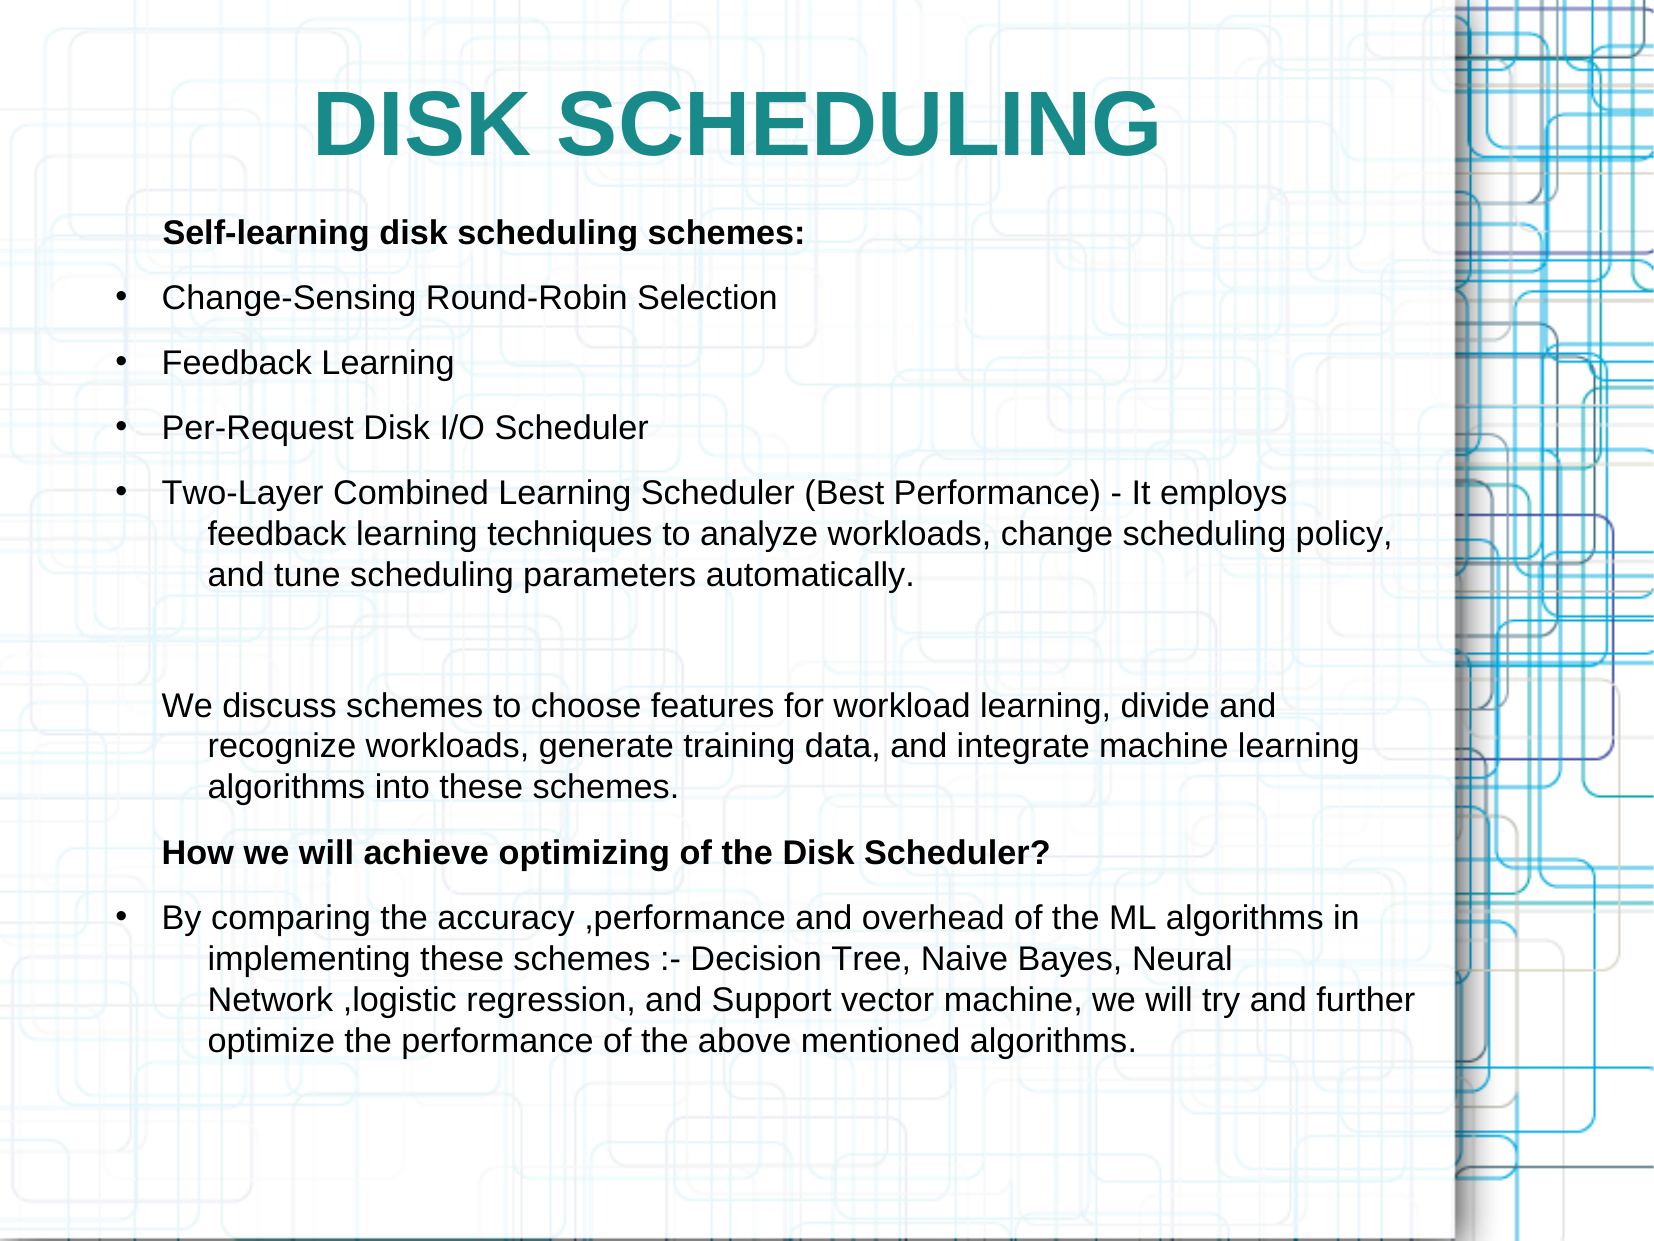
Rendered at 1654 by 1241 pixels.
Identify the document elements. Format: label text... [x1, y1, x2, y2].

list Self-learning disk scheduling schemes: Change-Sensing Round-Robin Selection Feedback Learning Per-Request Disk I/O Scheduler Two-Layer Combined Learning Scheduler (Best Performance) - It employs feedback learning techniques to analyze workloads, change scheduling policy, and tune scheduling parameters automatically. We discuss schemes to choose features for workload learning, divide and recognize workloads, generate training data, and integrate machine learning algorithms into these schemes. How we will achieve optimizing of the Disk Scheduler? By comparing the accuracy ,performance and overhead of the ML algorithms in implementing these schemes :- Decision Tree, Naive Bayes, Neural Network ,logistic regression, and Support vector machine, we will try and further optimize the performance of the above mentioned algorithms. [115, 210, 1418, 1066]
title DISK SCHEDULING [58, 15, 1418, 223]
picture [0, 0, 1654, 1241]
